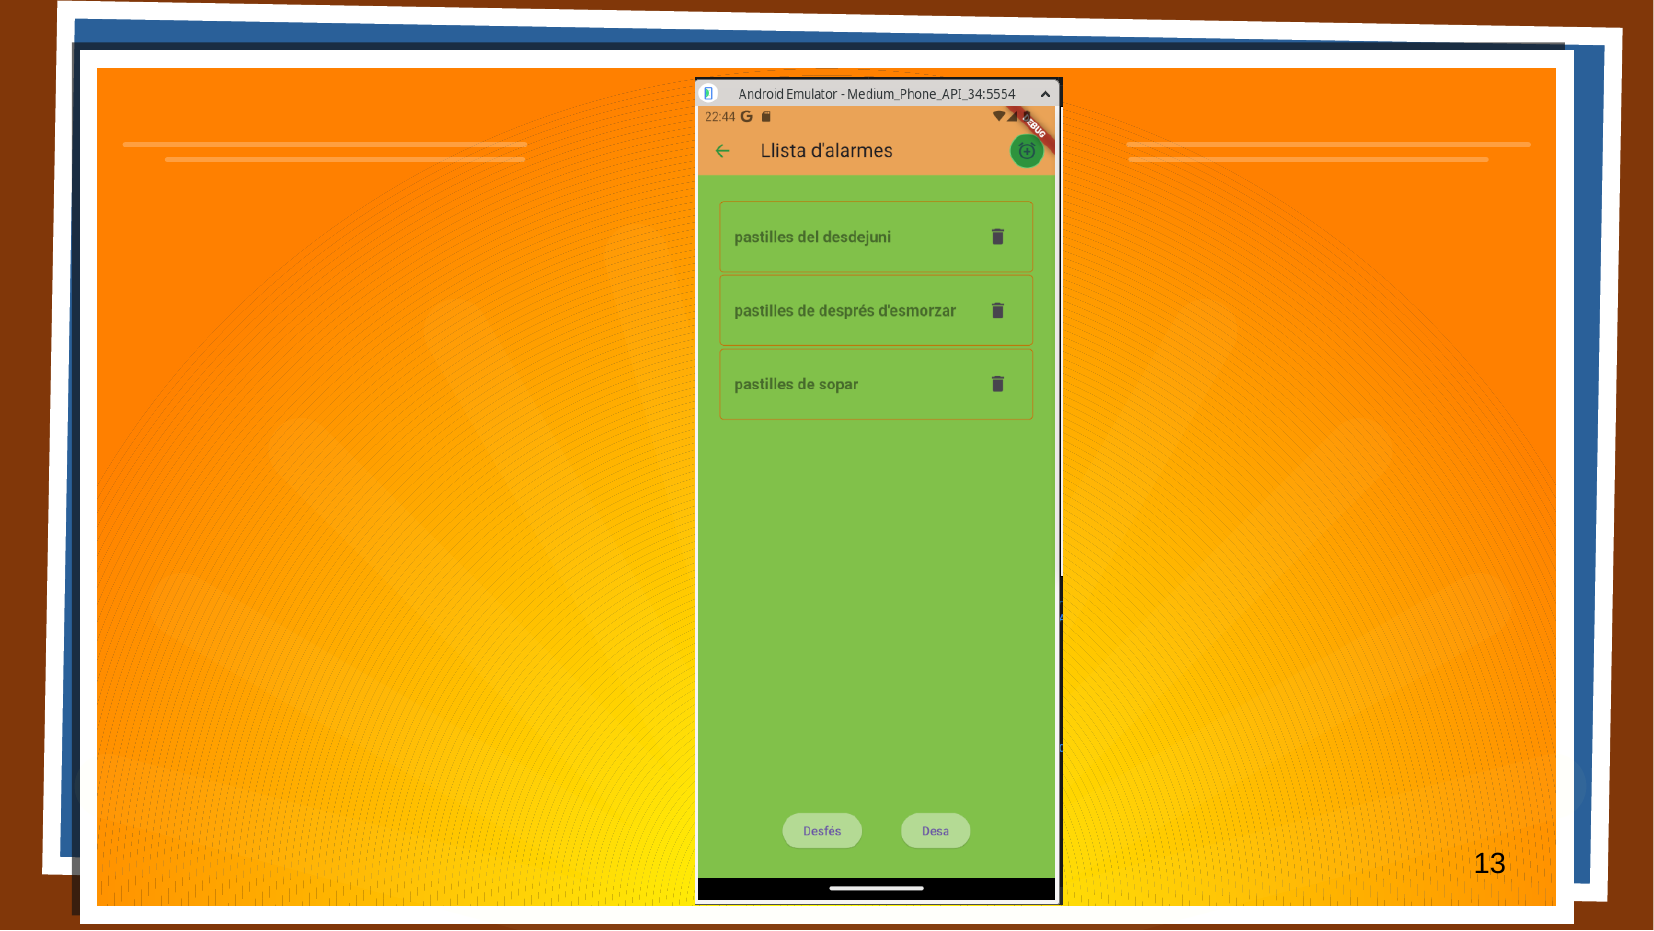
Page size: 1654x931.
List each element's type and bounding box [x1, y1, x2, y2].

picture [695, 77, 1063, 906]
